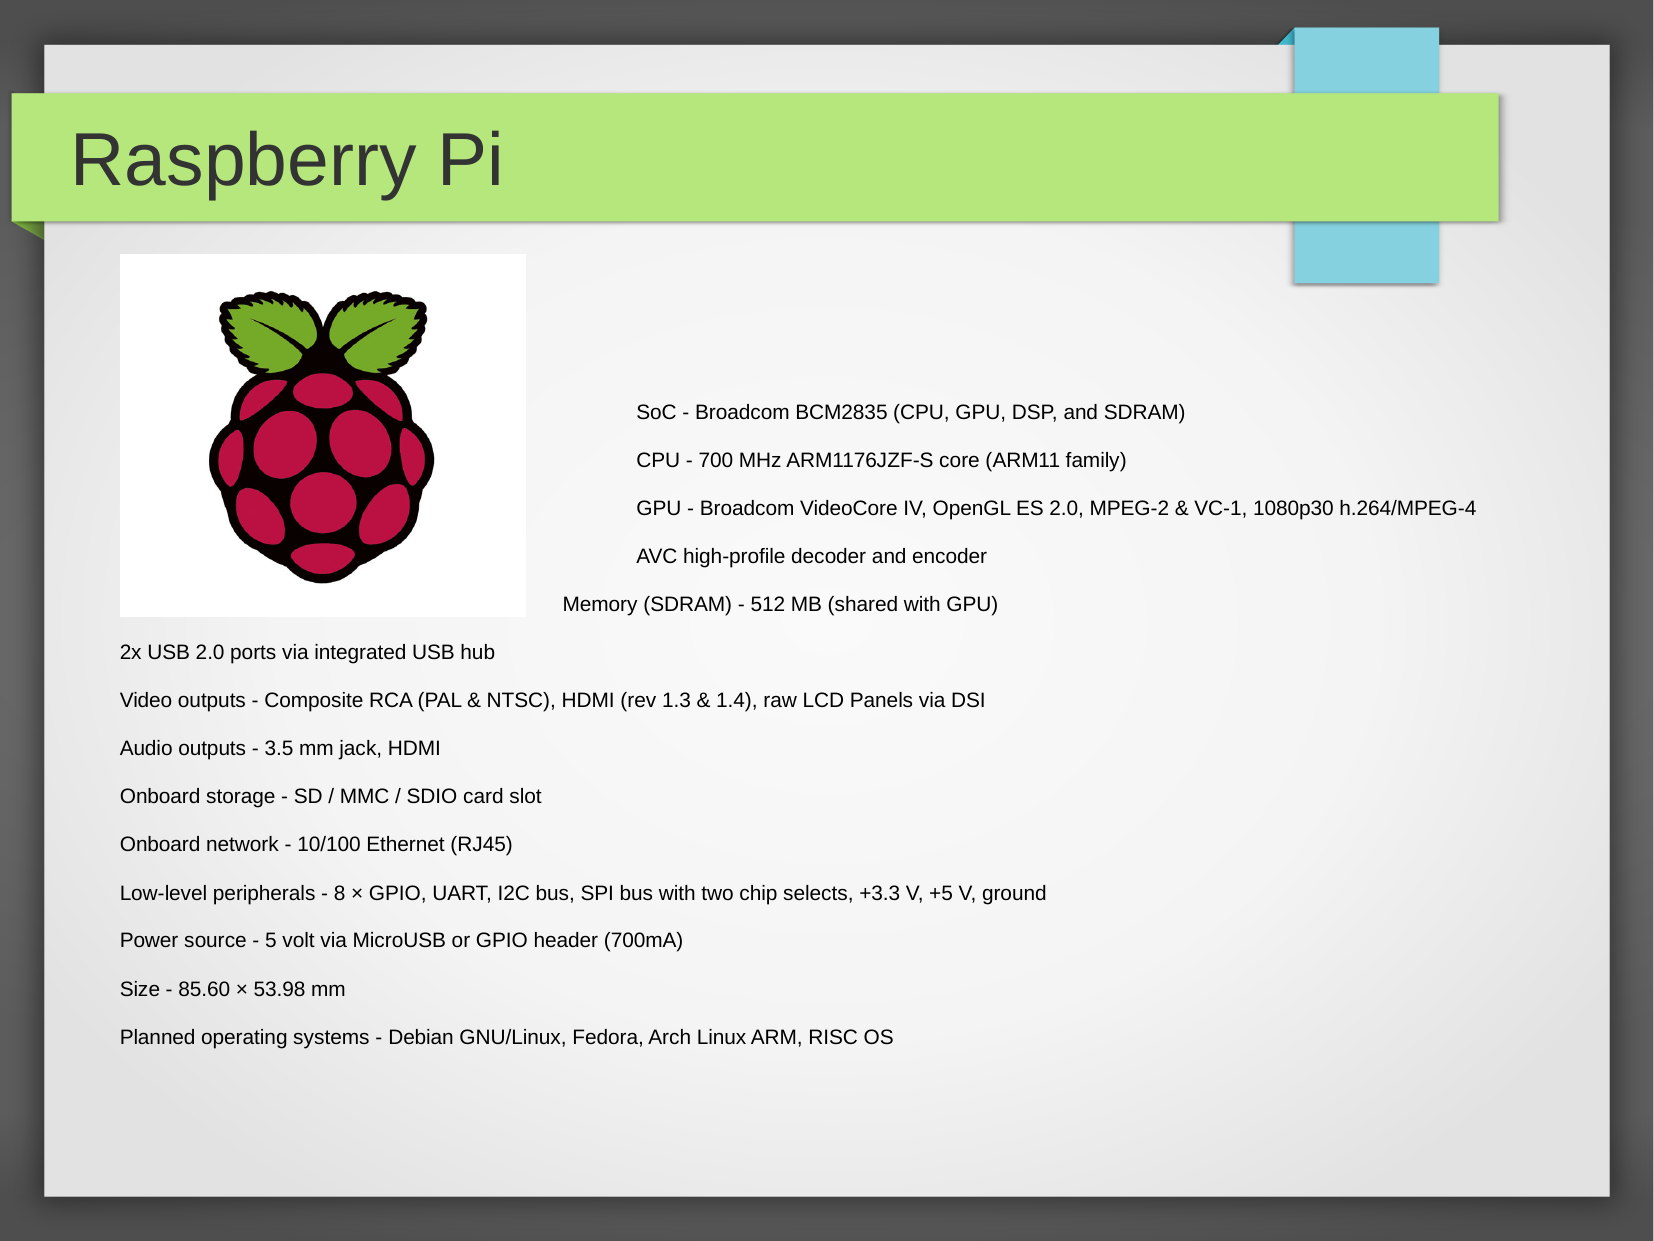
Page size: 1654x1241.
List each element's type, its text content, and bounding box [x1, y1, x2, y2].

text_box SoC - Broadcom BCM2835 (CPU, GPU, DSP, and SDRAM) CPU - 700 MHz ARM1176JZF-S core (ARM11 family) GPU - Broadcom VideoCore IV, OpenGL ES 2.0, MPEG-2 & VC-1, 1080p30 h.264/MPEG-4 AVC high-profile decoder and encoder Memory (SDRAM) - 512 MB (shared with GPU) 2x USB 2.0 ports via integrated USB hub Video outputs - Composite RCA (PAL & NTSC), HDMI (rev 1.3 & 1.4), raw LCD Panels via DSI Audio outputs - 3.5 mm jack, HDMI Onboard storage - SD / MMC / SDIO card slot Onboard network - 10/100 Ethernet (RJ45) Low-level peripherals - 8 × GPIO, UART, I2C bus, SPI bus with two chip selects, +3.3 V, +5 V, ground Power source - 5 volt via MicroUSB or GPIO header (700mA) Size - 85.60 × 53.98 mm Planned operating systems - Debian GNU/Linux, Fedora, Arch Linux ARM, RISC OS [105, 345, 1516, 1171]
picture [0, 0, 1654, 1241]
title Raspberry Pi [70, 106, 1229, 213]
